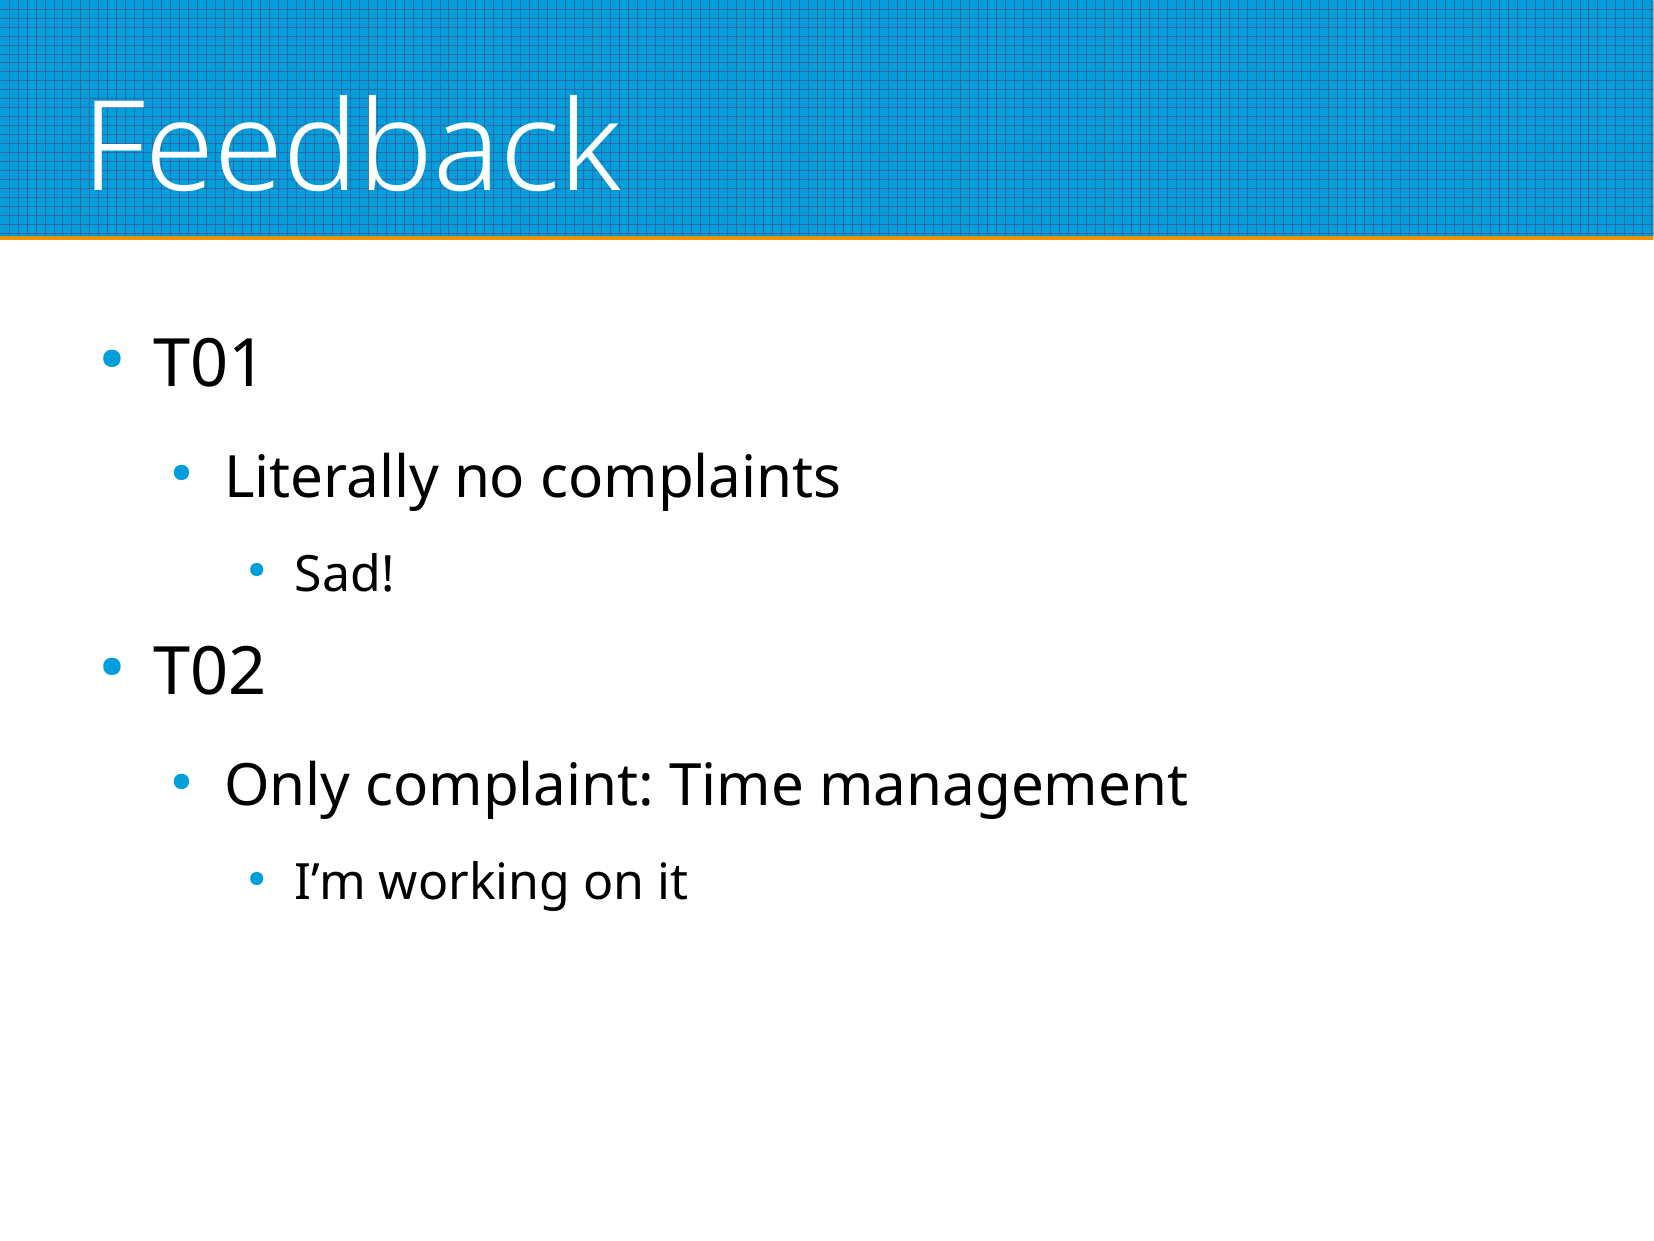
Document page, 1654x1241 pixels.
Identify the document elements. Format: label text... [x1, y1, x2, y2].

title Feedback [82, 19, 1571, 227]
list T01 Literally no complaints Sad! T02 Only complaint: Time management I’m working on it (T02 is my favorite section) [82, 314, 1563, 1081]
